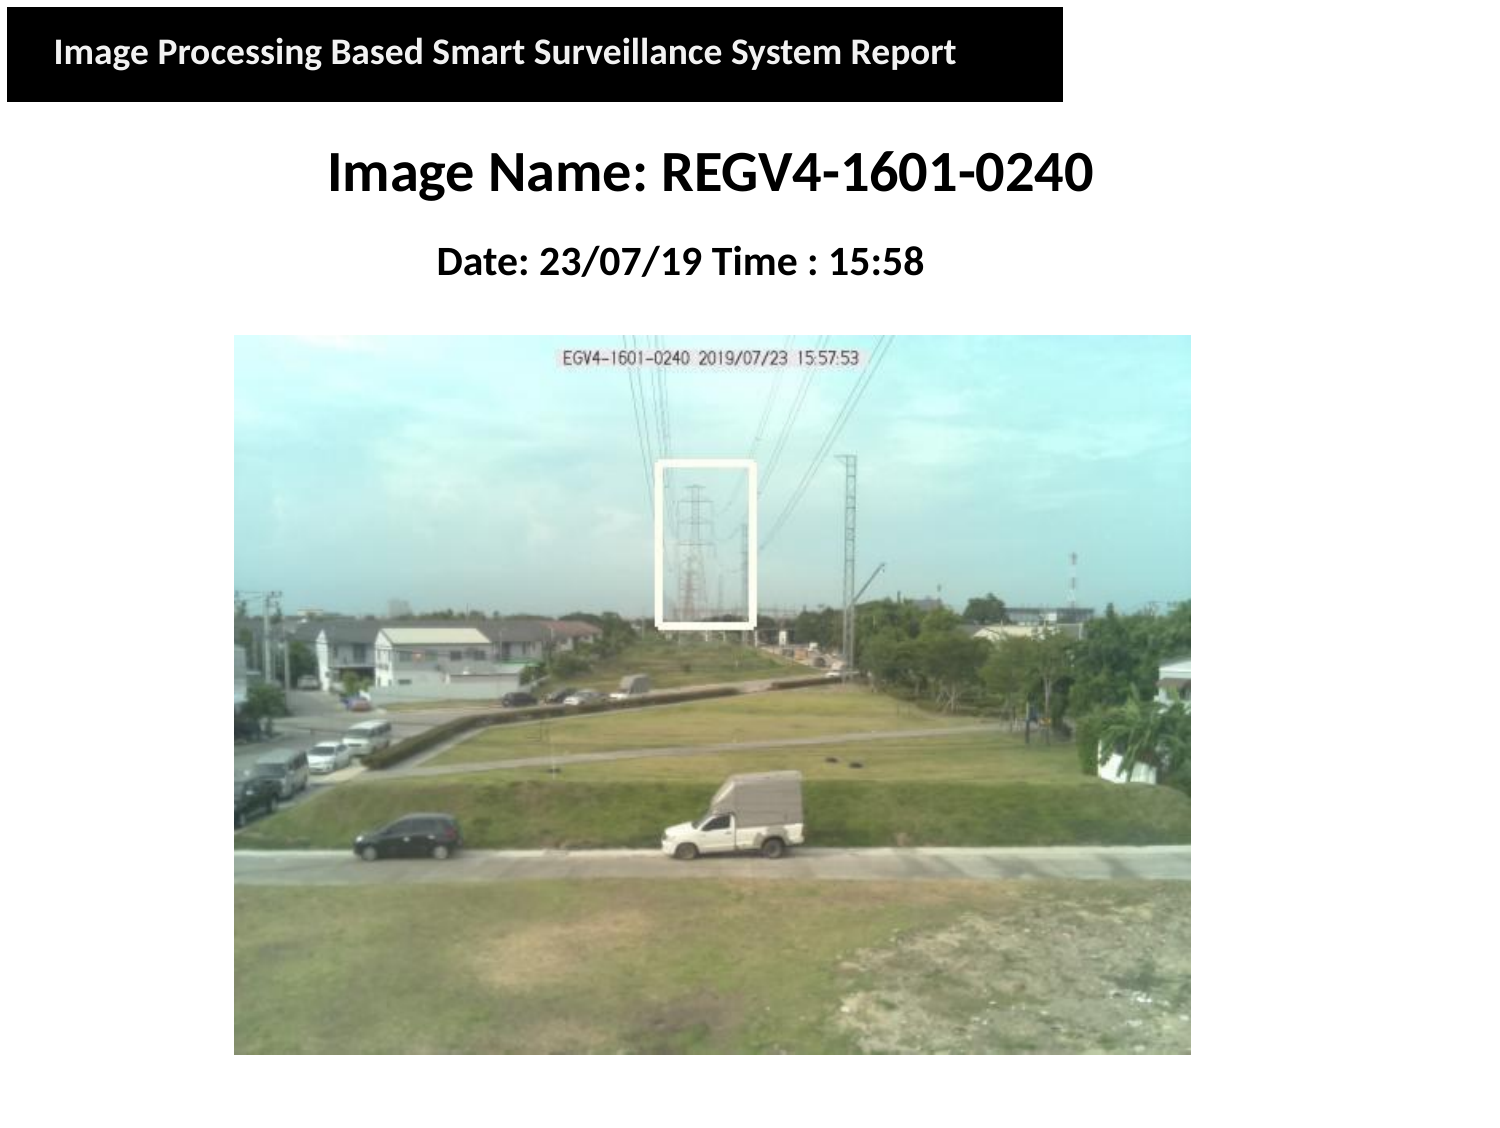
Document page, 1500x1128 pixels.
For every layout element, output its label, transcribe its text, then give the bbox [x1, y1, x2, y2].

text_box Date: 23/07/19 Time : 15:58 [421, 234, 1360, 547]
text_box Image Name: REGV4-1601-0240 [312, 140, 1251, 335]
text_box Image Processing Based Smart Surveillance System Report [39, 23, 977, 180]
picture [7, 7, 1063, 102]
picture [234, 335, 1191, 1055]
